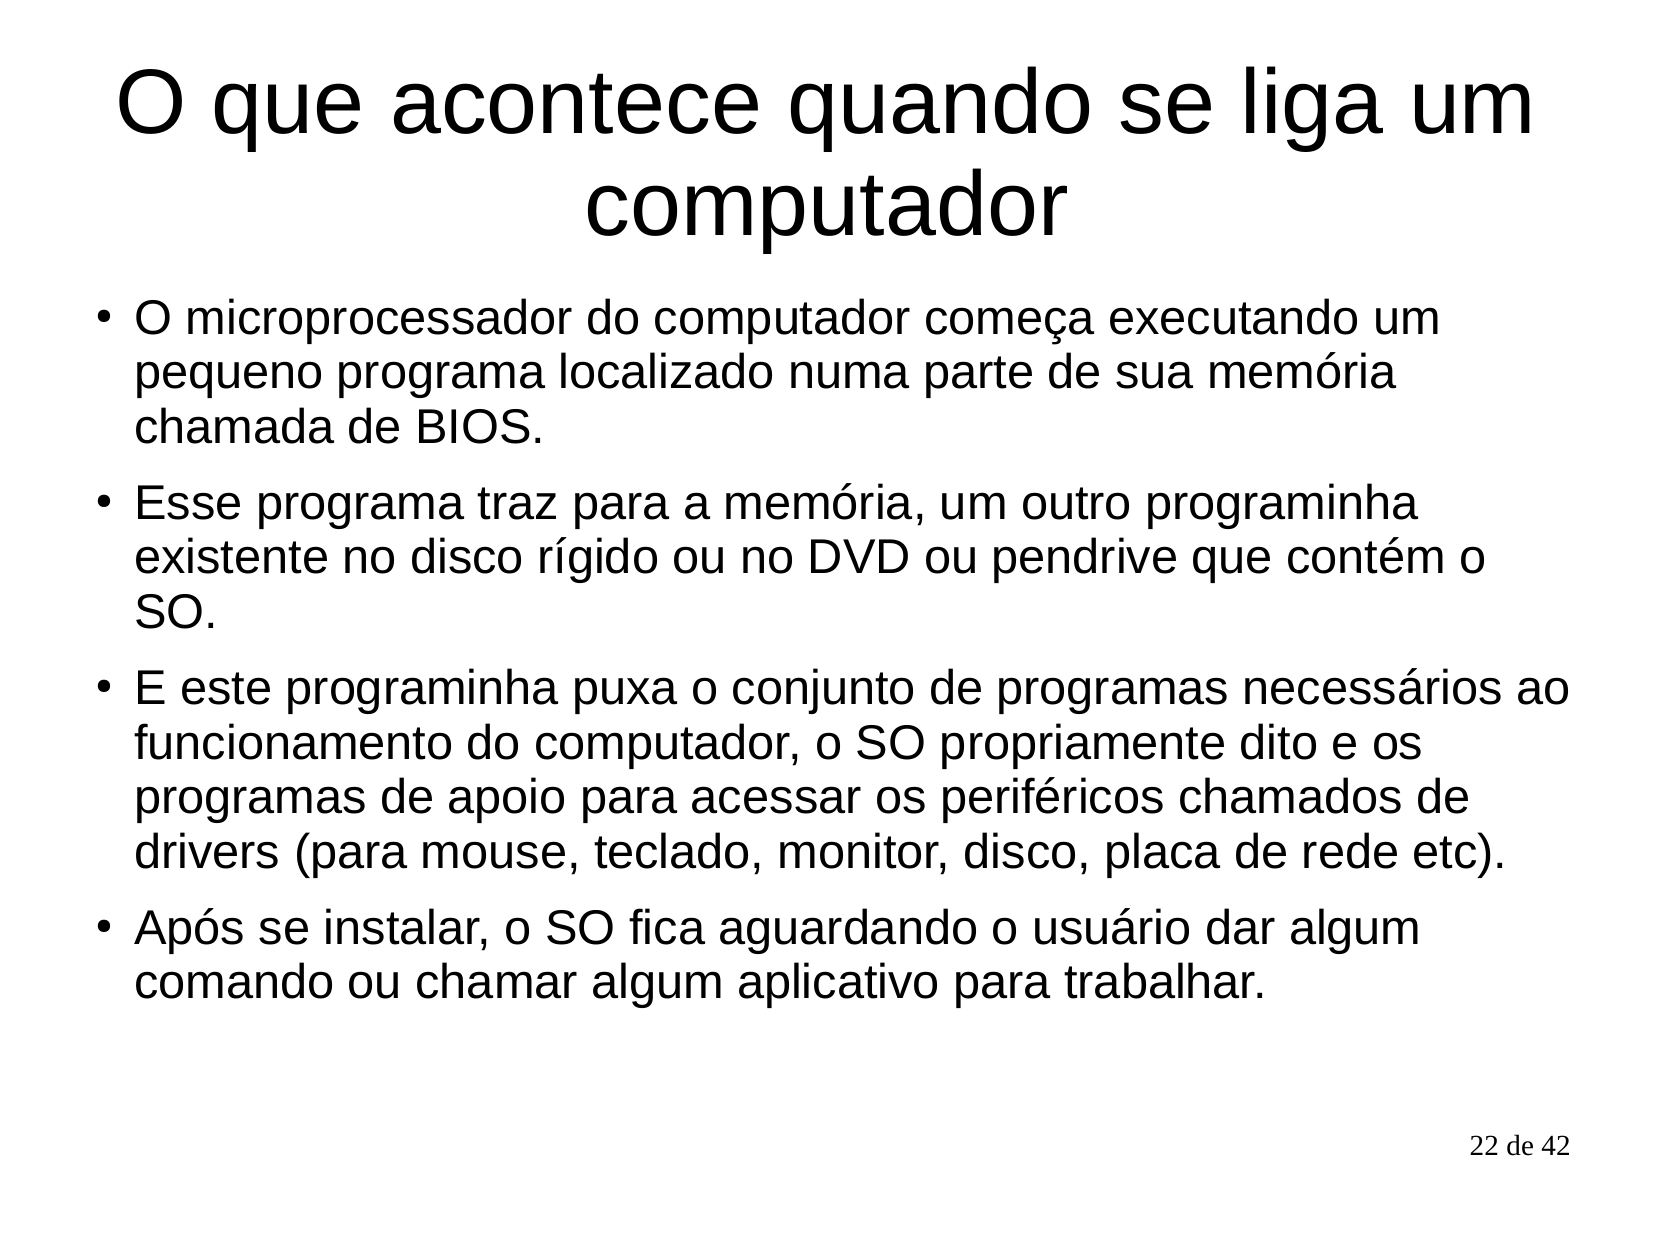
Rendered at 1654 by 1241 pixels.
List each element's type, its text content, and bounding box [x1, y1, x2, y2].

title O que acontece quando se liga um computador [82, 49, 1571, 257]
list O microprocessador do computador começa executando um pequeno programa localizado numa parte de sua memória chamada de BIOS. Esse programa traz para a memória, um outro programinha existente no disco rígido ou no DVD ou pendrive que contém o SO. E este programinha puxa o conjunto de programas necessários ao funcionamento do computador, o SO propriamente dito e os programas de apoio para acessar os periféricos chamados de drivers (para mouse, teclado, monitor, disco, placa de rede etc). Após se instalar, o SO fica aguardando o usuário dar algum comando ou chamar algum aplicativo para trabalhar. [82, 290, 1571, 1010]
